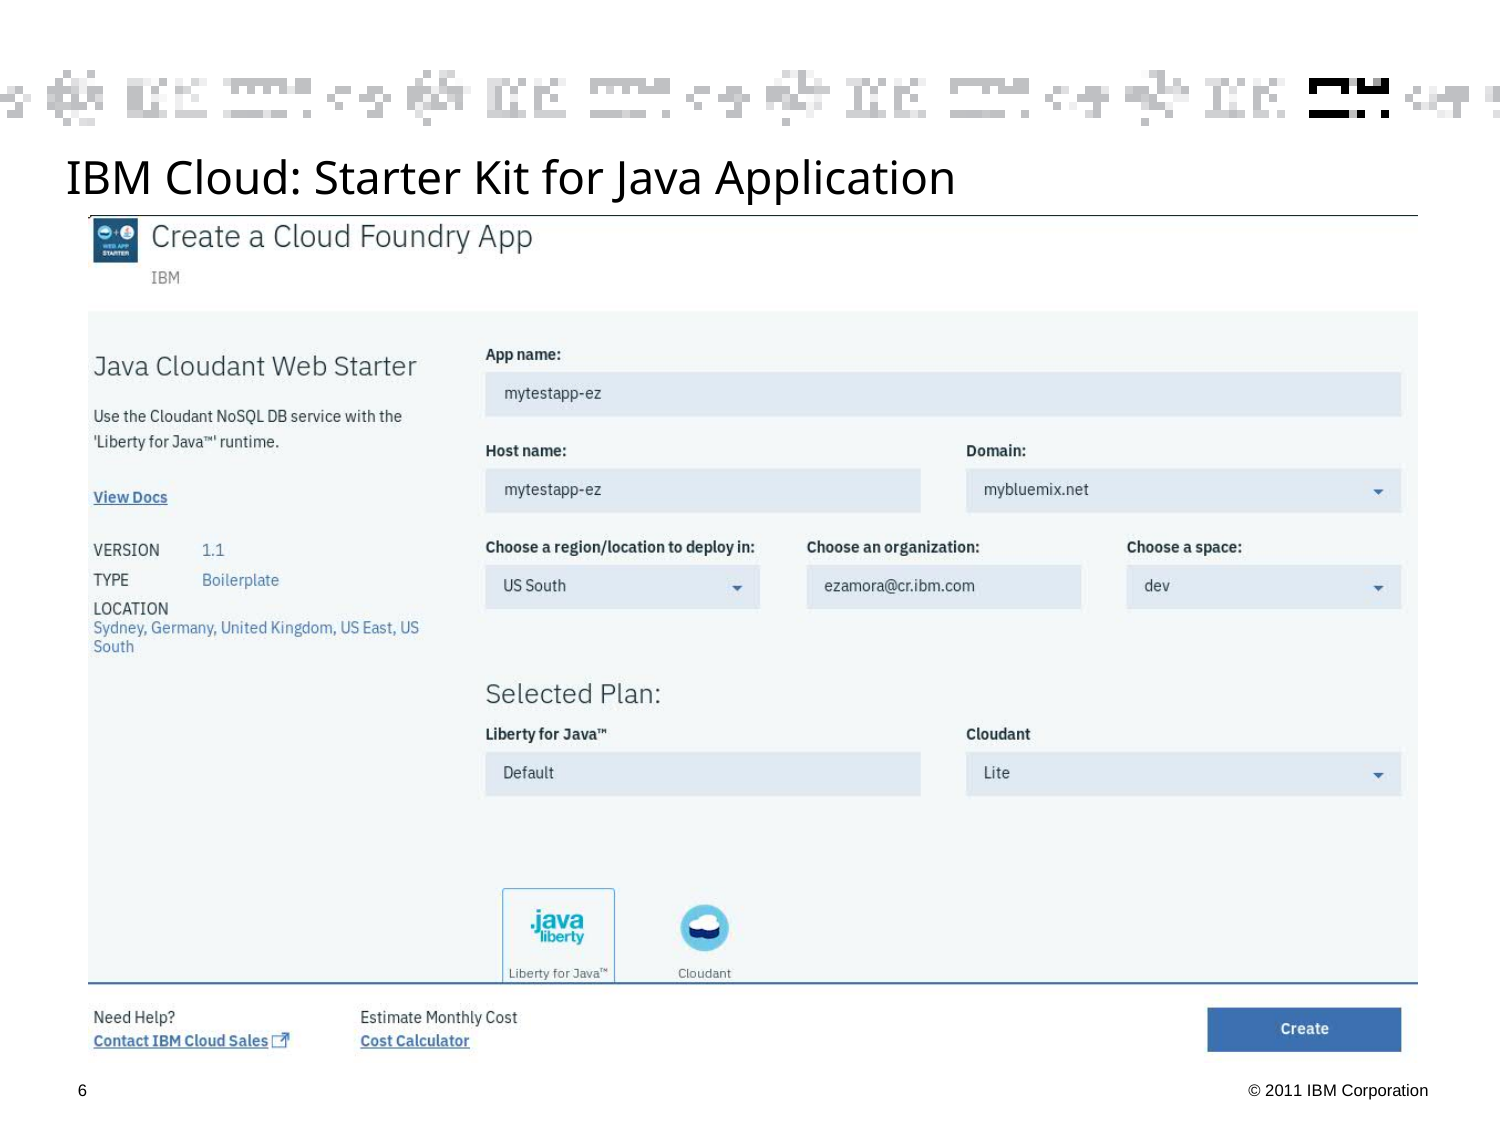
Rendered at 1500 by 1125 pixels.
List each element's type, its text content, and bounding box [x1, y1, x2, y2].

title IBM Cloud: Starter Kit for Java Application [51, 147, 1477, 253]
picture [0, 0, 1500, 1125]
